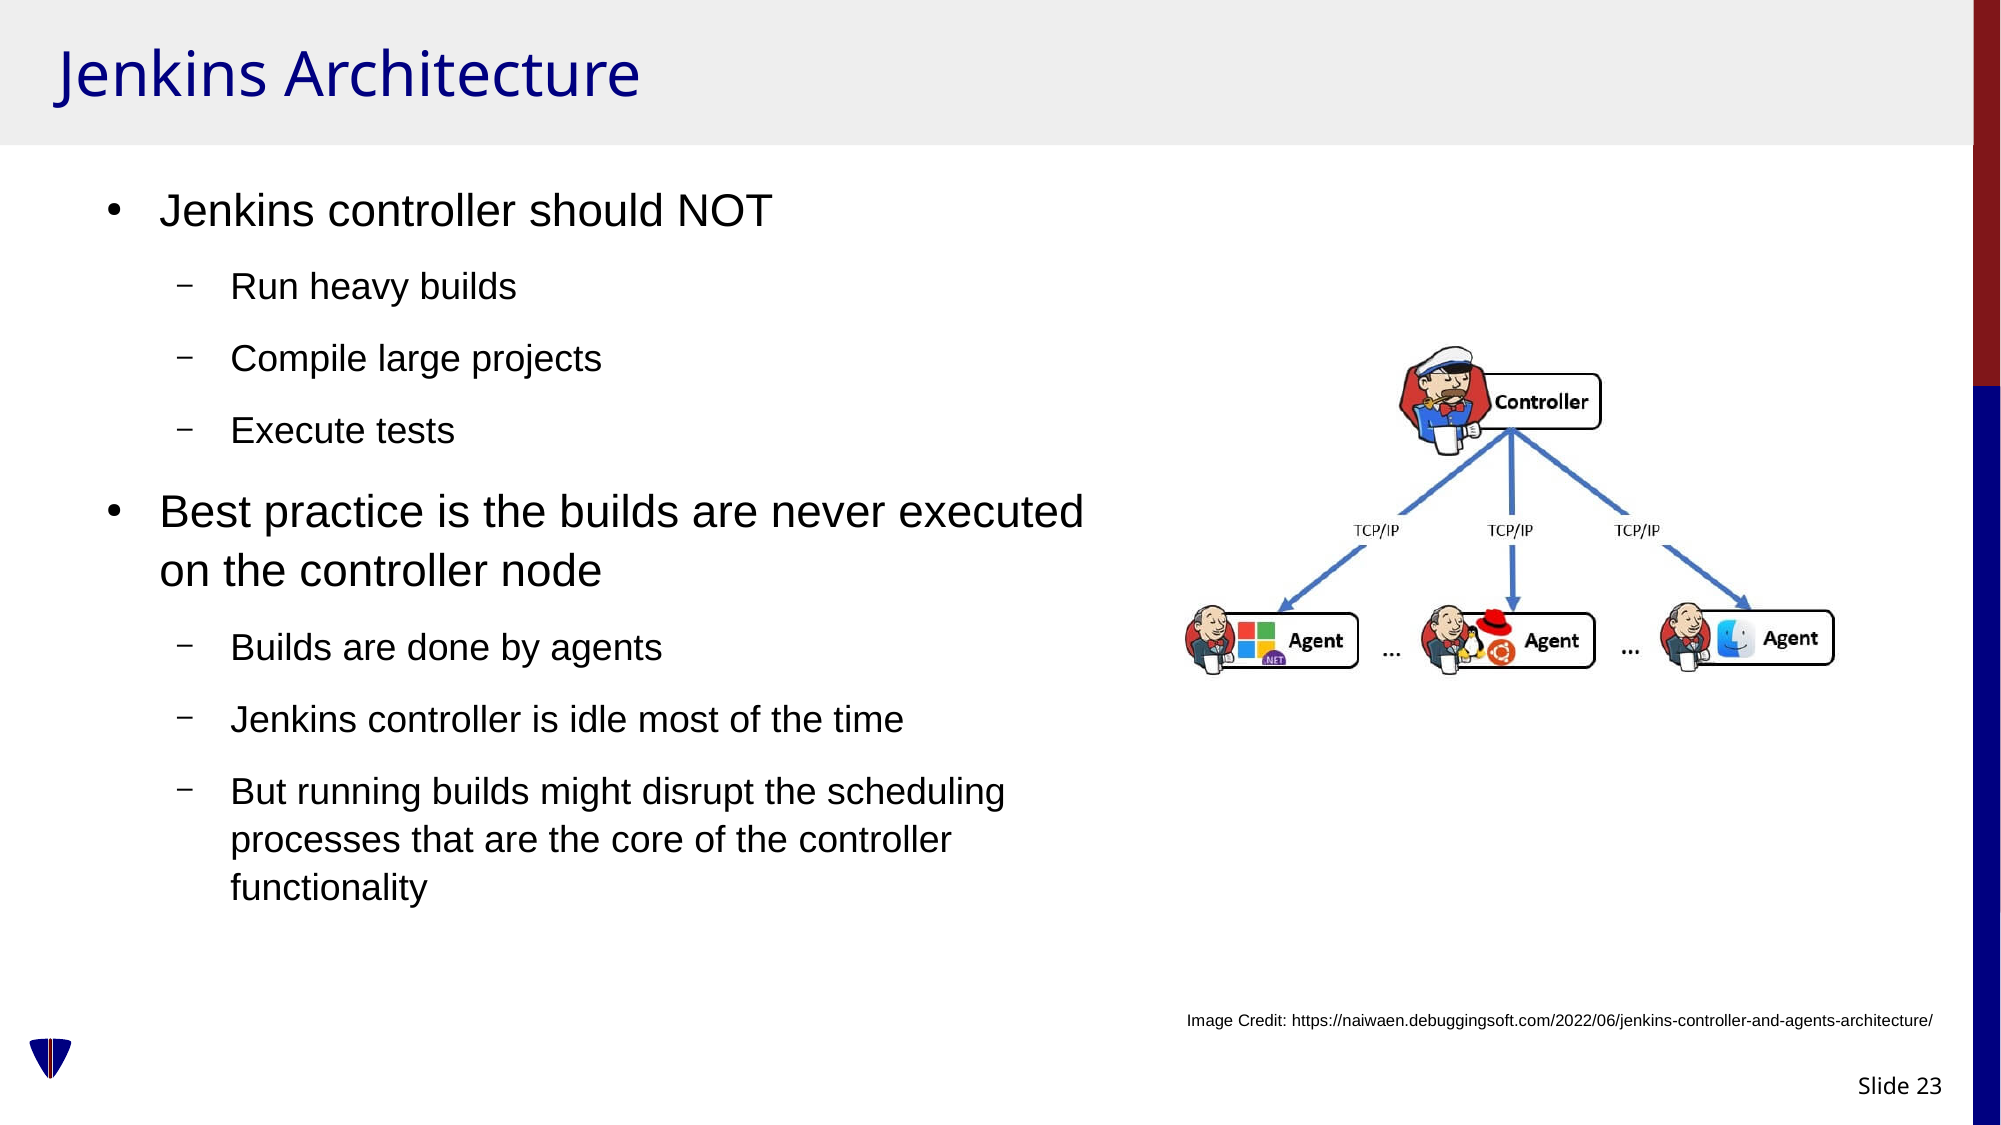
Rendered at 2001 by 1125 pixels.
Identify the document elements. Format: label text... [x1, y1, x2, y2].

text_box Image Credit: https://naiwaen.debuggingsoft.com/2022/06/jenkins-controller-and-agents-architecture/ [1122, 1003, 1949, 1063]
list Jenkins controller should NOT Run heavy builds Compile large projects Execute tests Best practice is the builds are never executed on the controller node Builds are done by agents Jenkins controller is idle most of the time But running builds might disrupt the scheduling processes that are the core of the controller functionality [88, 177, 1123, 1034]
picture [1127, 313, 1890, 739]
title Jenkins Architecture [0, 0, 1974, 146]
